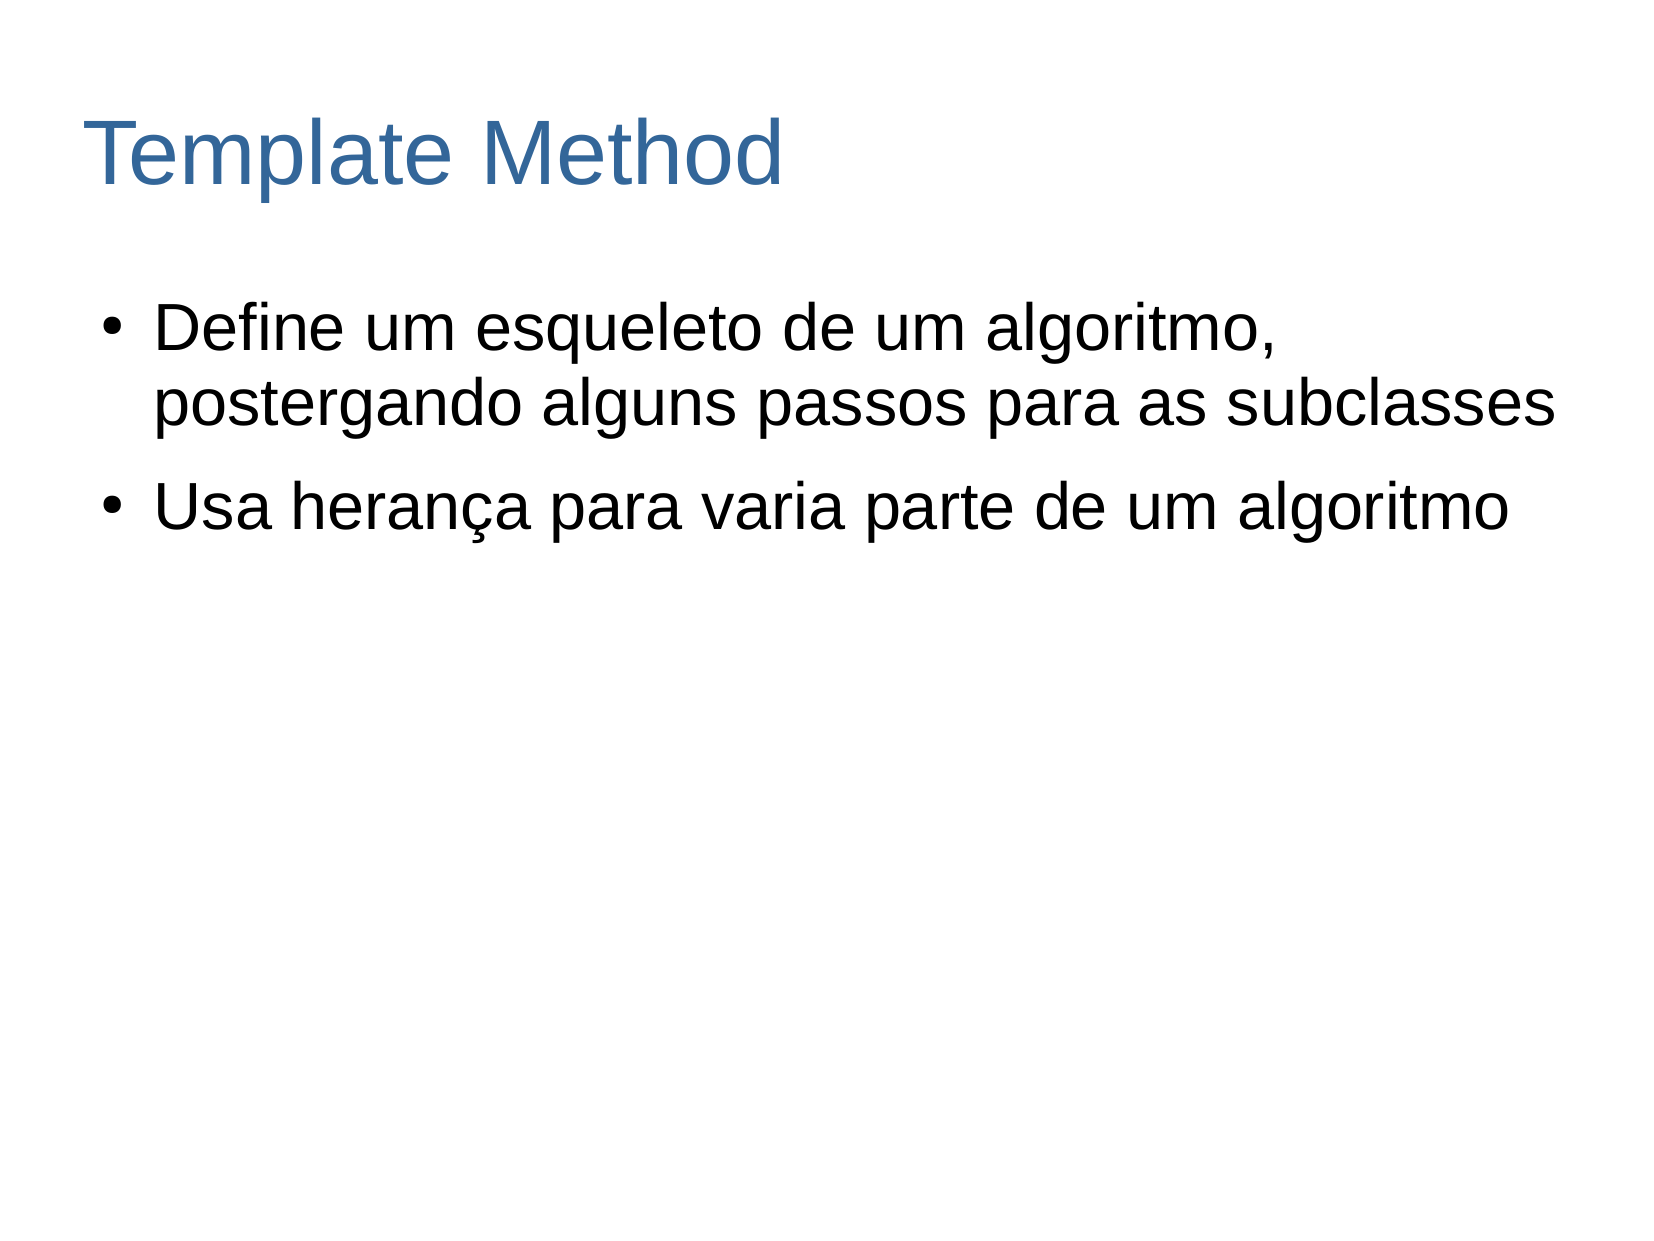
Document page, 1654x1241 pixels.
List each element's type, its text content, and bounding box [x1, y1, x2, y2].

title Template Method [82, 49, 1571, 257]
list Define um esqueleto de um algoritmo, postergando alguns passos para as subclasses Usa herança para varia parte de um algoritmo [82, 290, 1571, 1010]
